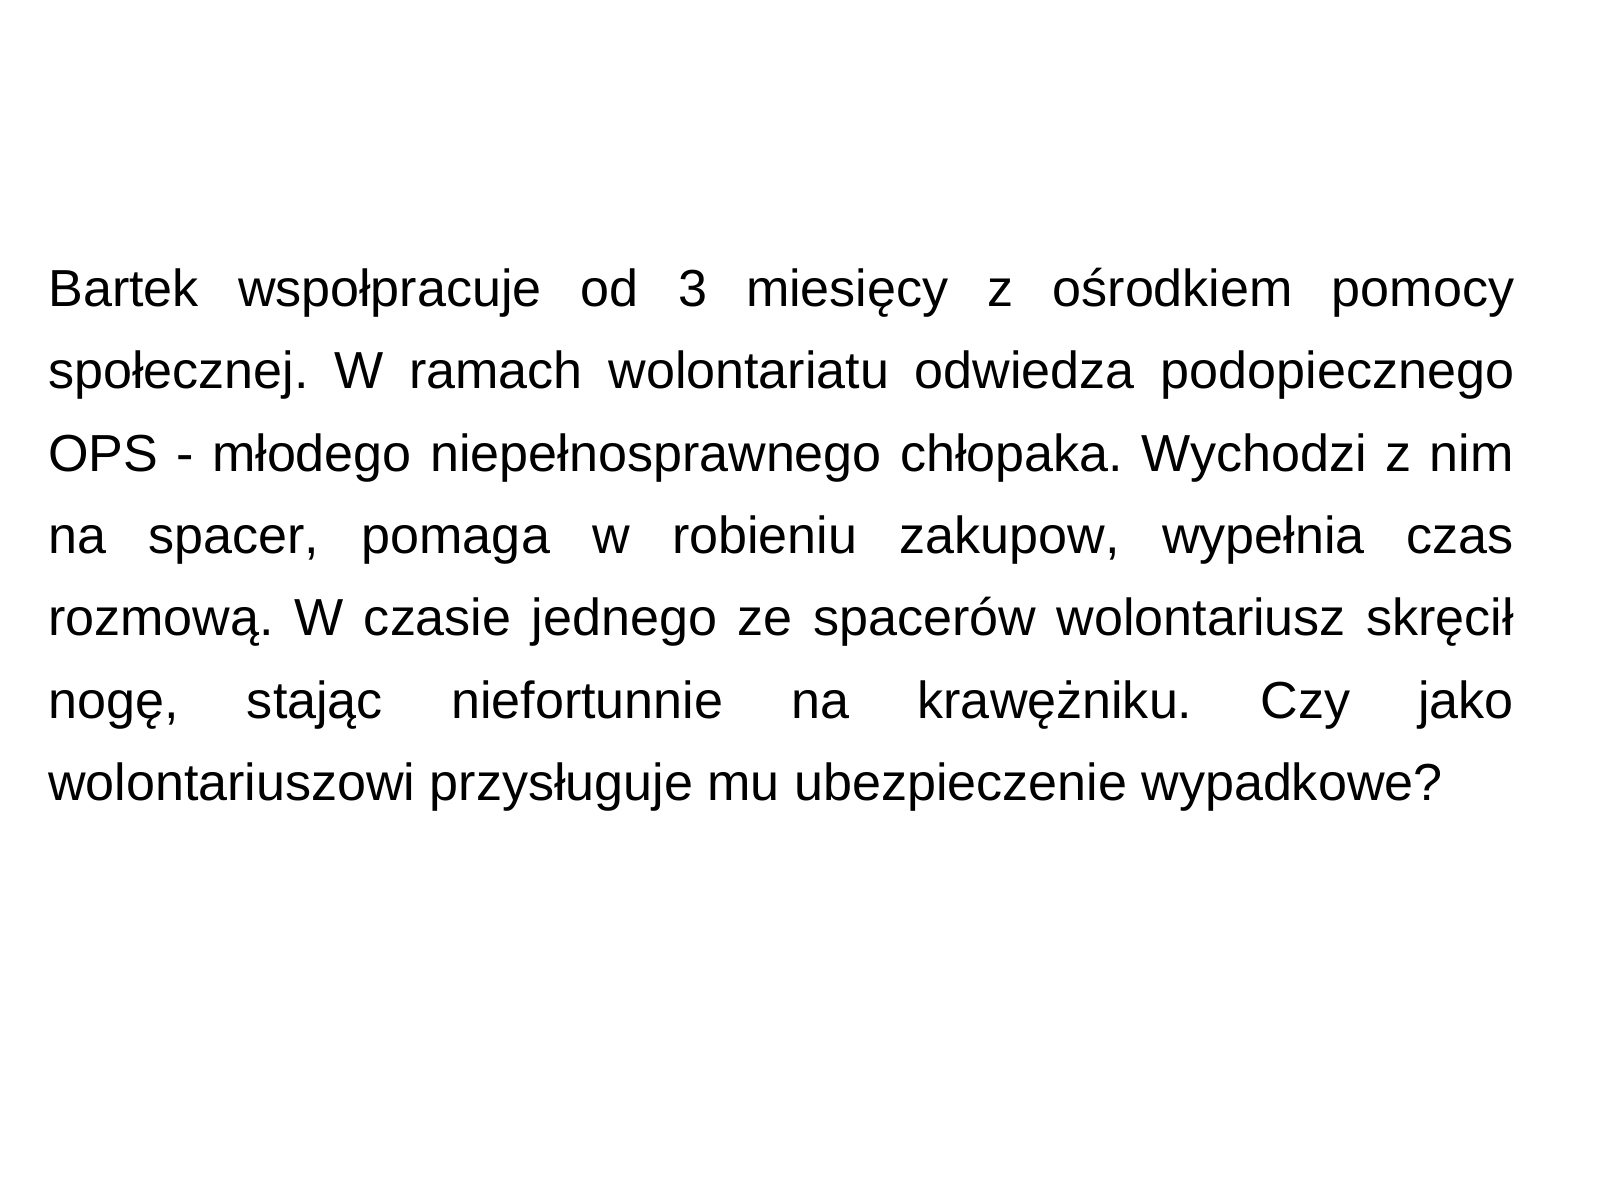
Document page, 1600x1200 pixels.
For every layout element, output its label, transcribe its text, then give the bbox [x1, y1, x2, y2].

text_box Bartek wspołpracuje od 3 miesięcy z ośrodkiem pomocy społecznej. W ramach wolontariatu odwiedza podopiecznego OPS - młodego niepełnosprawnego chłopaka. Wychodzi z nim na spacer, pomaga w robieniu zakupow, wypełnia czas rozmową. W czasie jednego ze spacerów wolontariusz skręcił nogę, stając niefortunnie na krawężniku. Czy jako wolontariuszowi przysługuje mu ubezpieczenie wypadkowe? [48, 234, 1515, 880]
